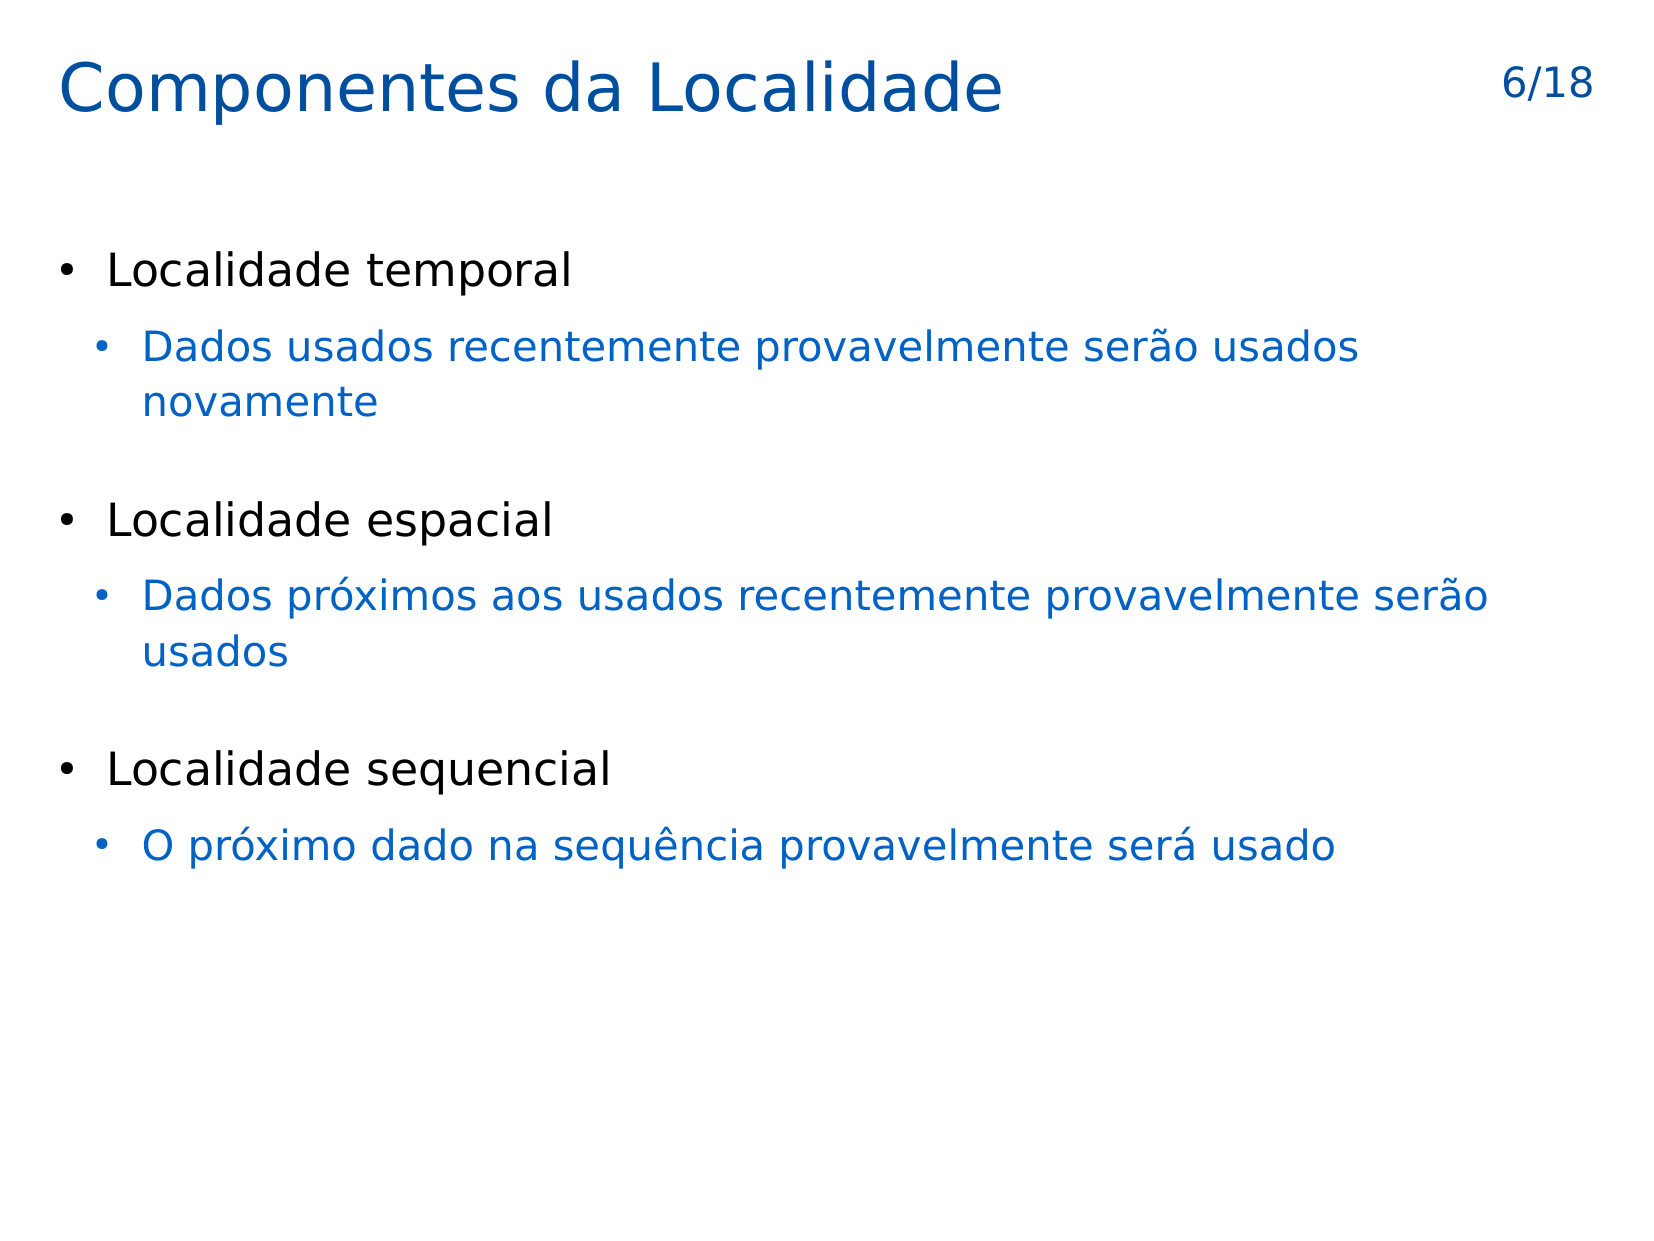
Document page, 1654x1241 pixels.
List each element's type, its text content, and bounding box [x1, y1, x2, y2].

list Localidade temporal Dados usados recentemente provavelmente serão usados novamente Localidade espacial Dados próximos aos usados recentemente provavelmente serão usados Localidade sequencial O próximo dado na sequência provavelmente será usado [59, 236, 1595, 1211]
title Componentes da Localidade [59, 29, 1625, 148]
